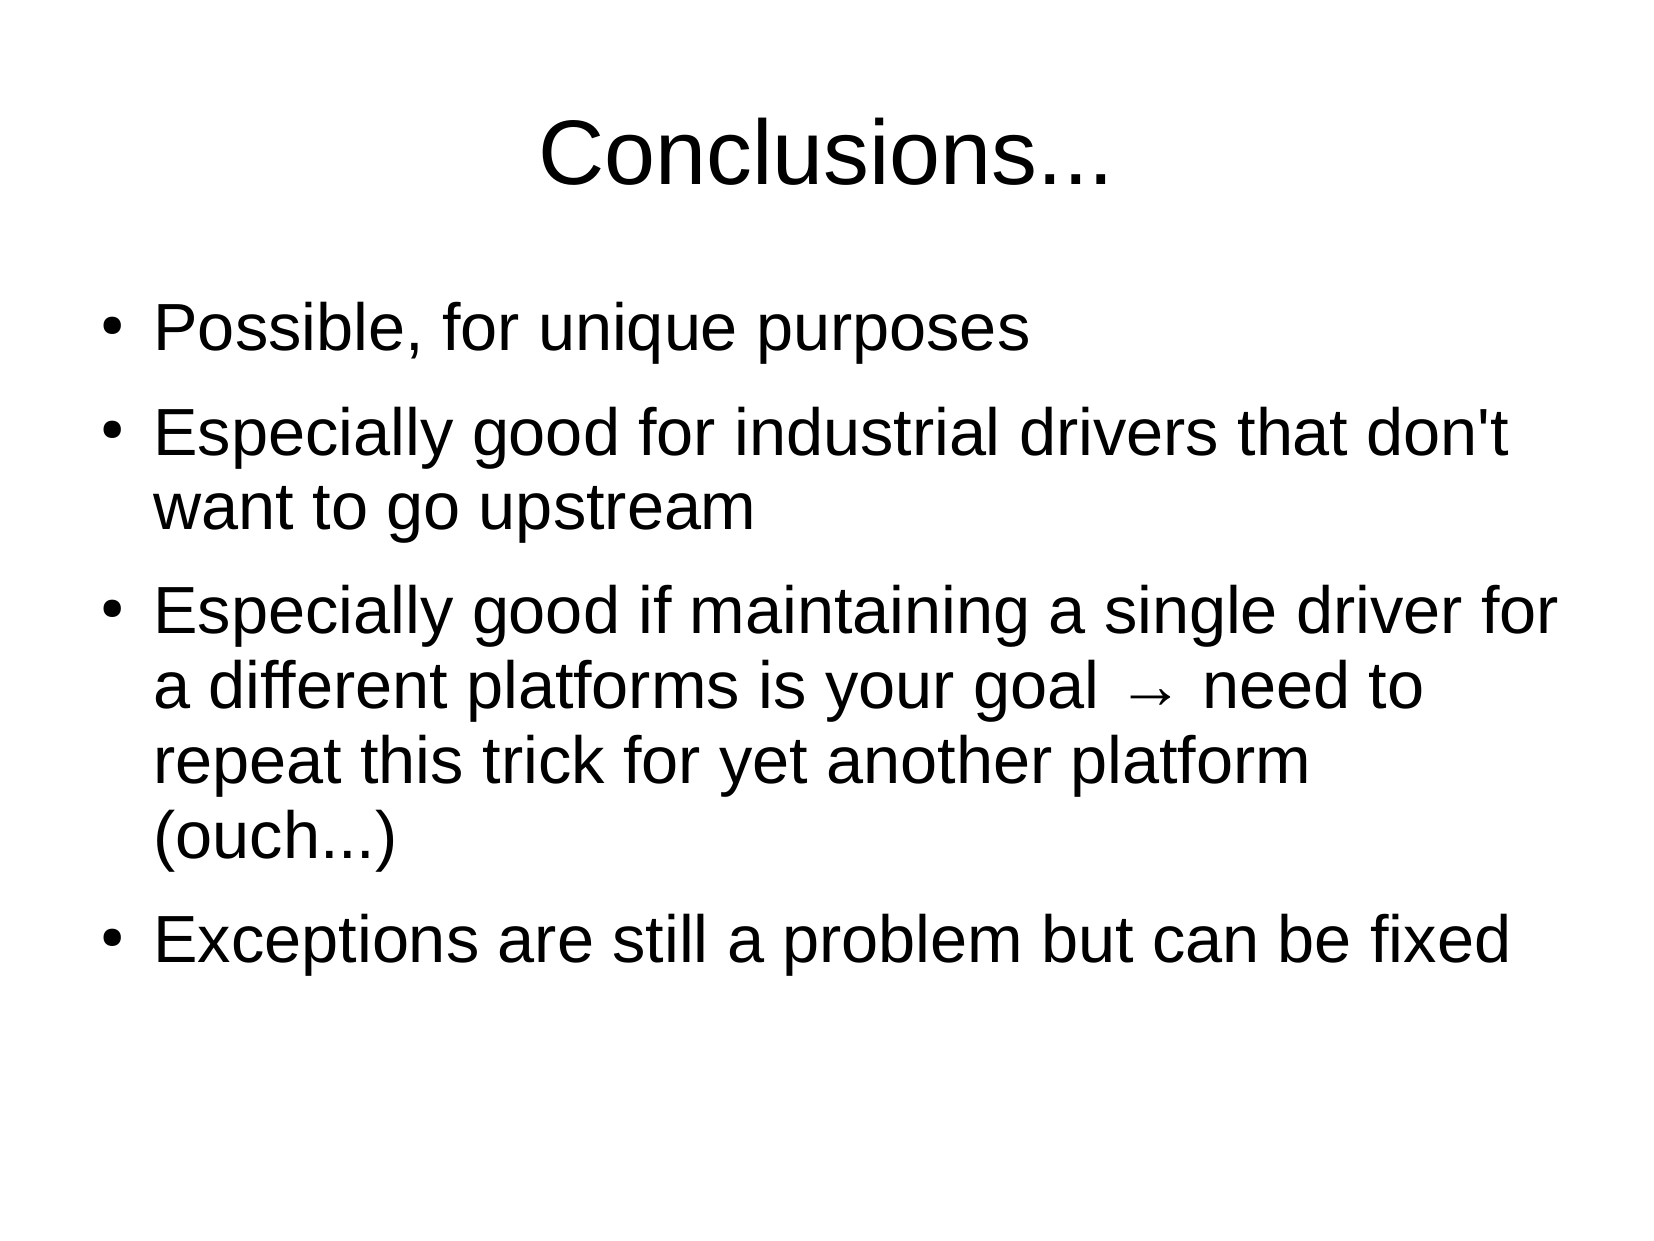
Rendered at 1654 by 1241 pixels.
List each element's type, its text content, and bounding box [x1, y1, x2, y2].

title Conclusions... [82, 49, 1571, 257]
list Possible, for unique purposes Especially good for industrial drivers that don't want to go upstream Especially good if maintaining a single driver for a different platforms is your goal → need to repeat this trick for yet another platform (ouch...) Exceptions are still a problem but can be fixed [82, 290, 1571, 1109]
